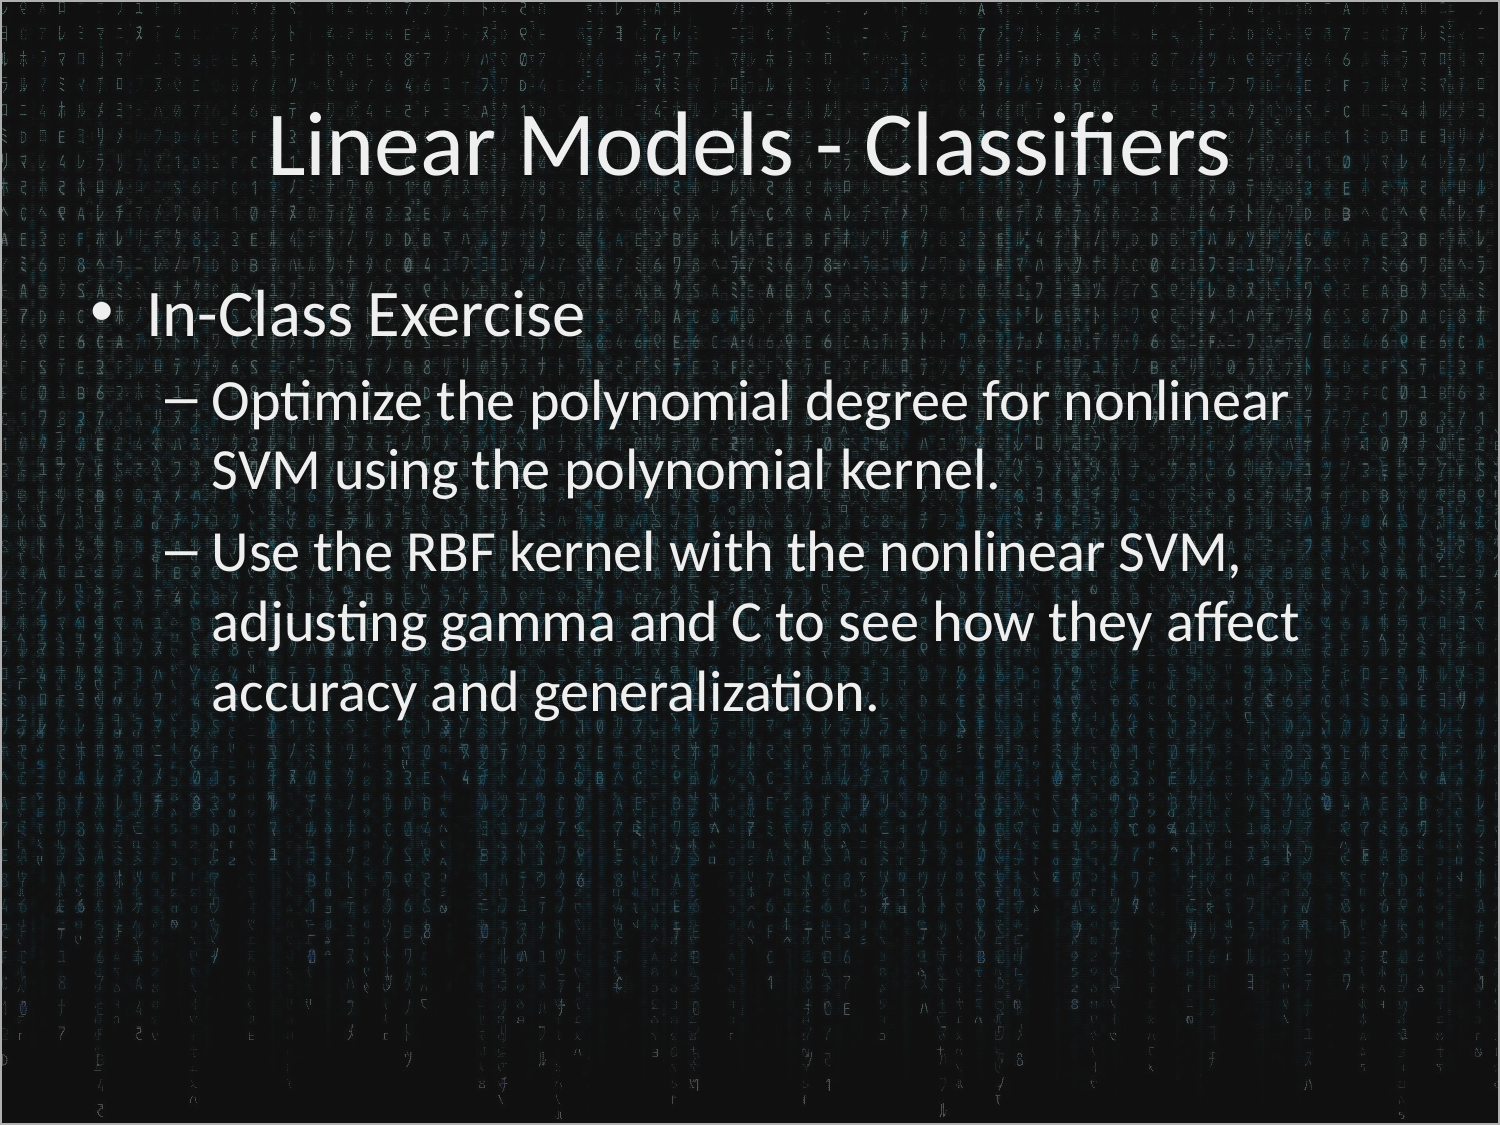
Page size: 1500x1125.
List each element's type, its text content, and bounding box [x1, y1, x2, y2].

title Linear Models - Classifiers [75, 45, 1425, 233]
text_box [0, 0, 1500, 1125]
list In-Class Exercise Optimize the polynomial degree for nonlinear SVM using the polynomial kernel. Use the RBF kernel with the nonlinear SVM, adjusting gamma and C to see how they affect accuracy and generalization. [75, 262, 1425, 1005]
